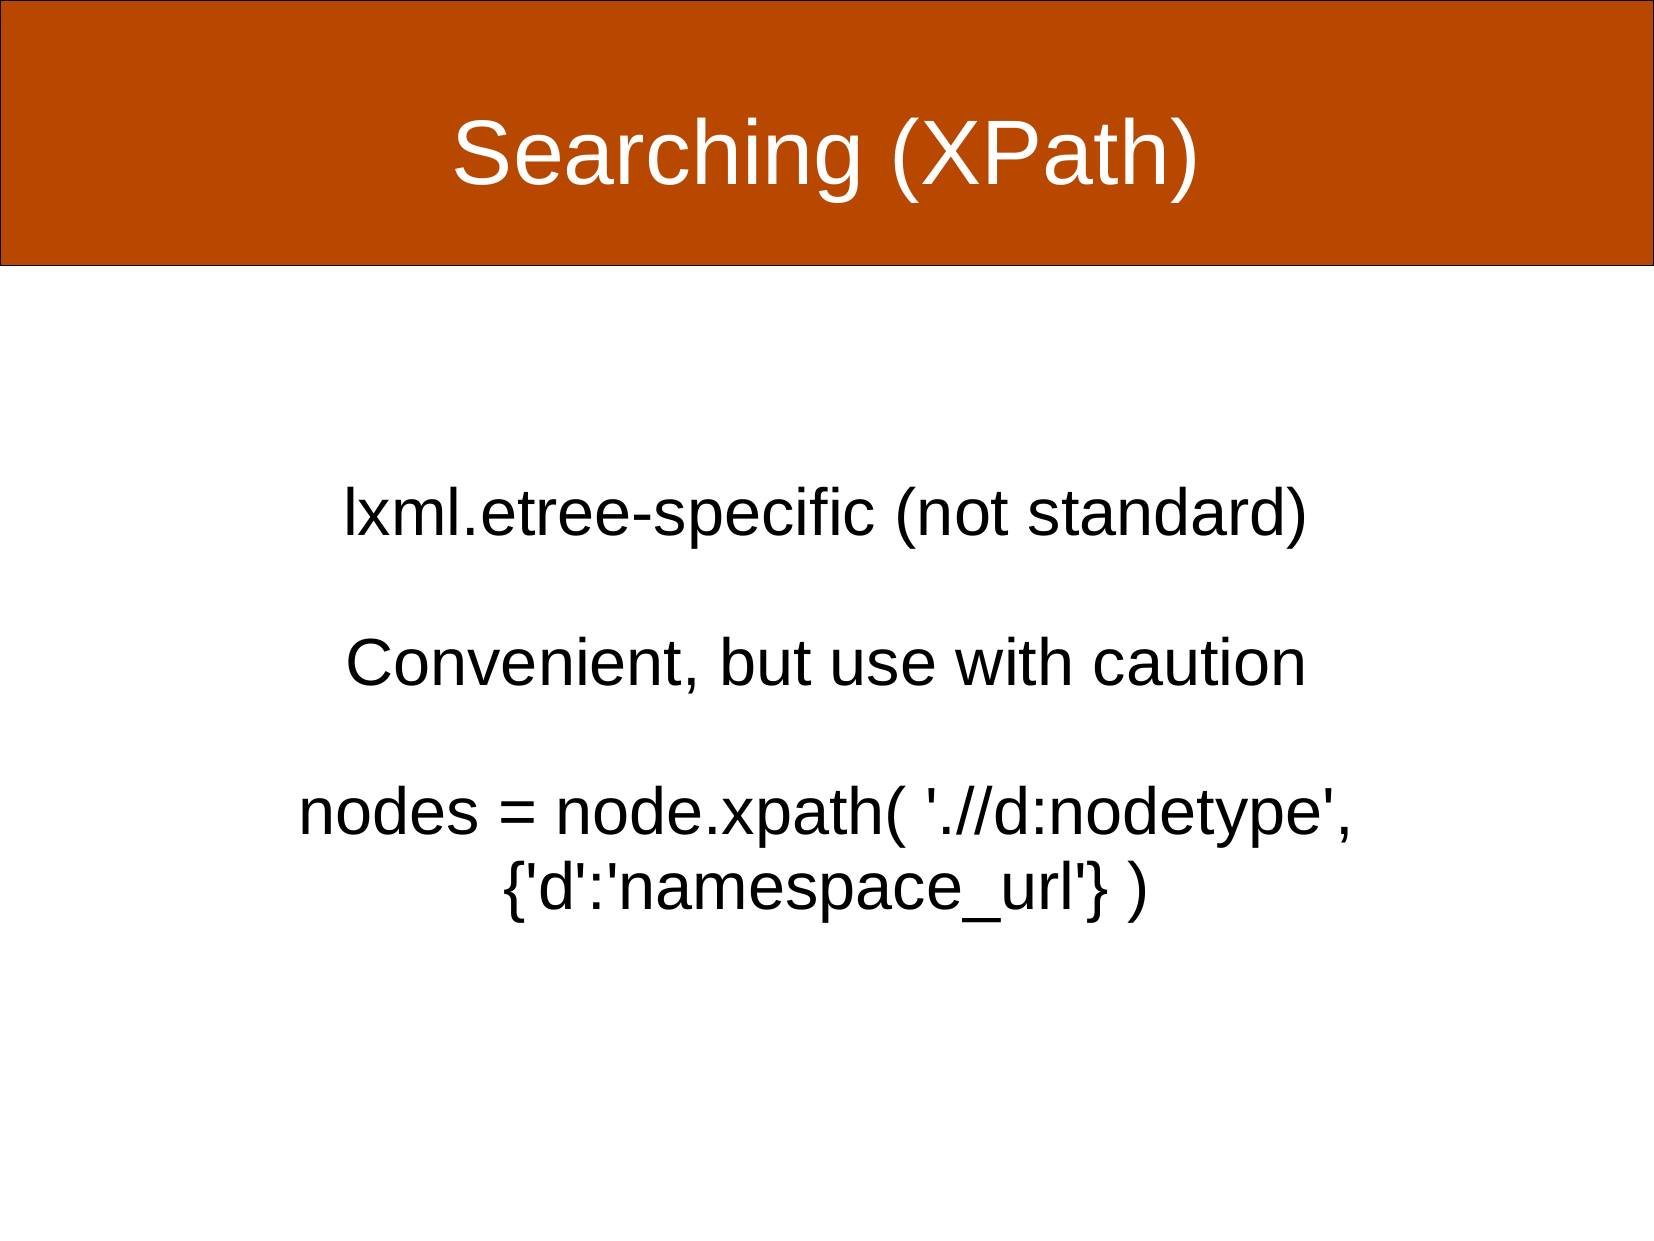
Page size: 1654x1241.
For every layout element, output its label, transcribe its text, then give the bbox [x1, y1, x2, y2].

subtitle lxml.etree-specific (not standard) Convenient, but use with caution nodes = node.xpath( './/d:nodetype', {'d':'namespace_url'} ) [82, 297, 1571, 1102]
title Searching (XPath) [82, 56, 1571, 250]
